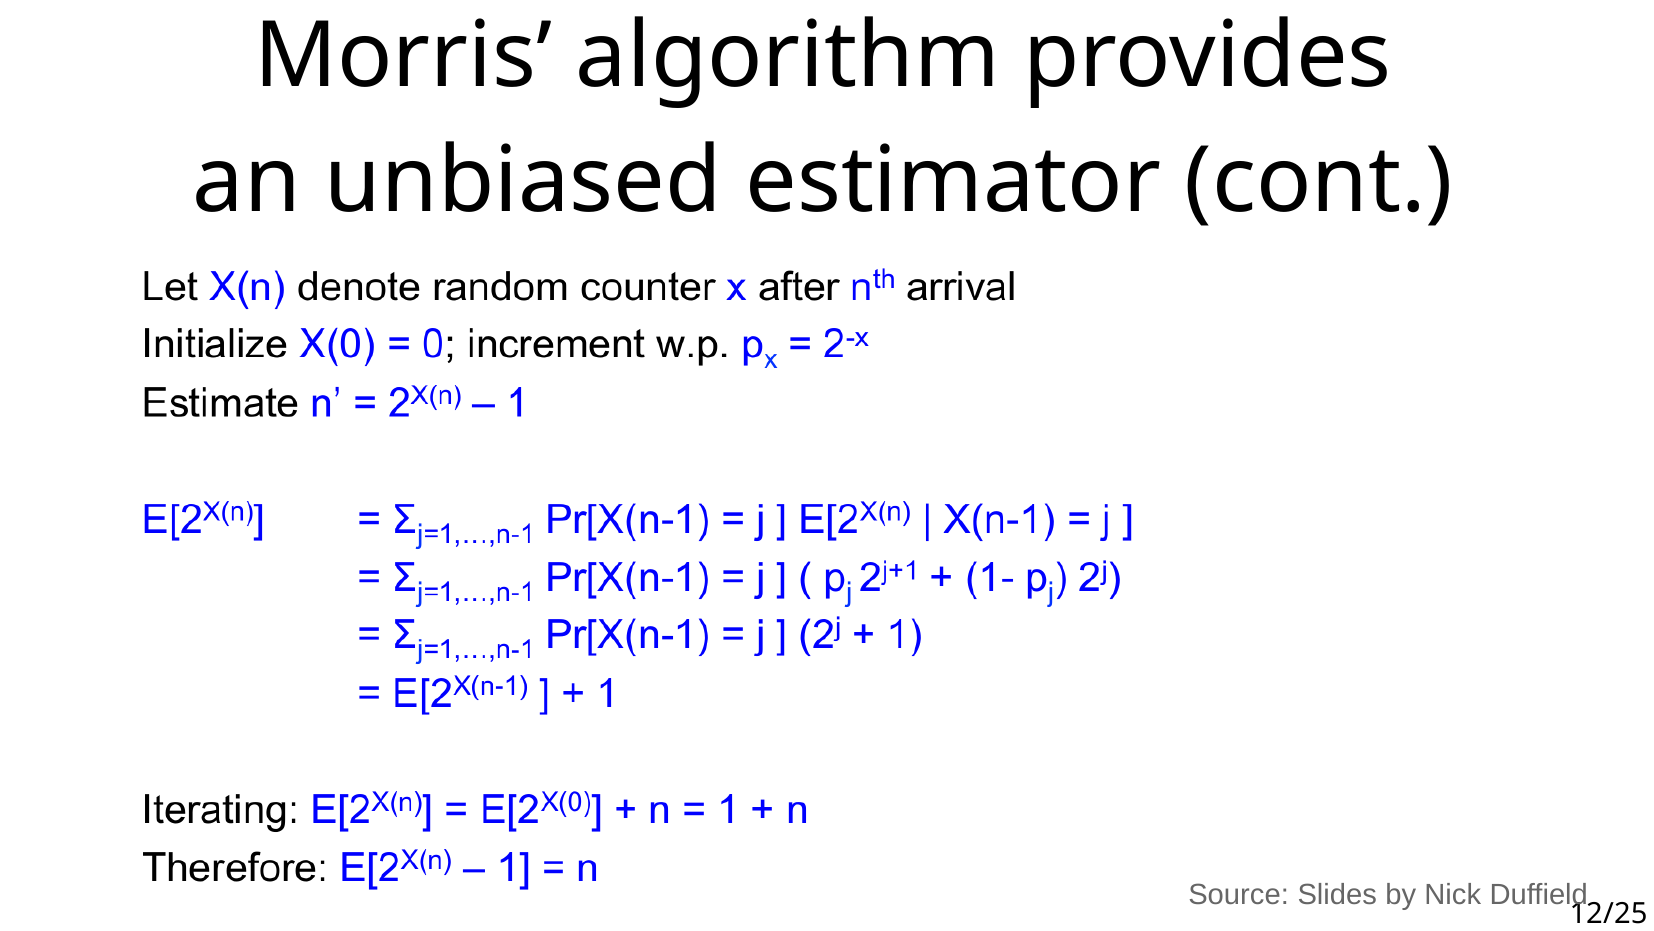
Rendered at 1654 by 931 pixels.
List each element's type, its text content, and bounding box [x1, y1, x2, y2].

text_box Source: Slides by Nick Duffield [940, 870, 1604, 919]
title Morris’ algorithm provides an unbiased estimator (cont.) [2, 1, 1646, 226]
picture [115, 238, 1151, 907]
